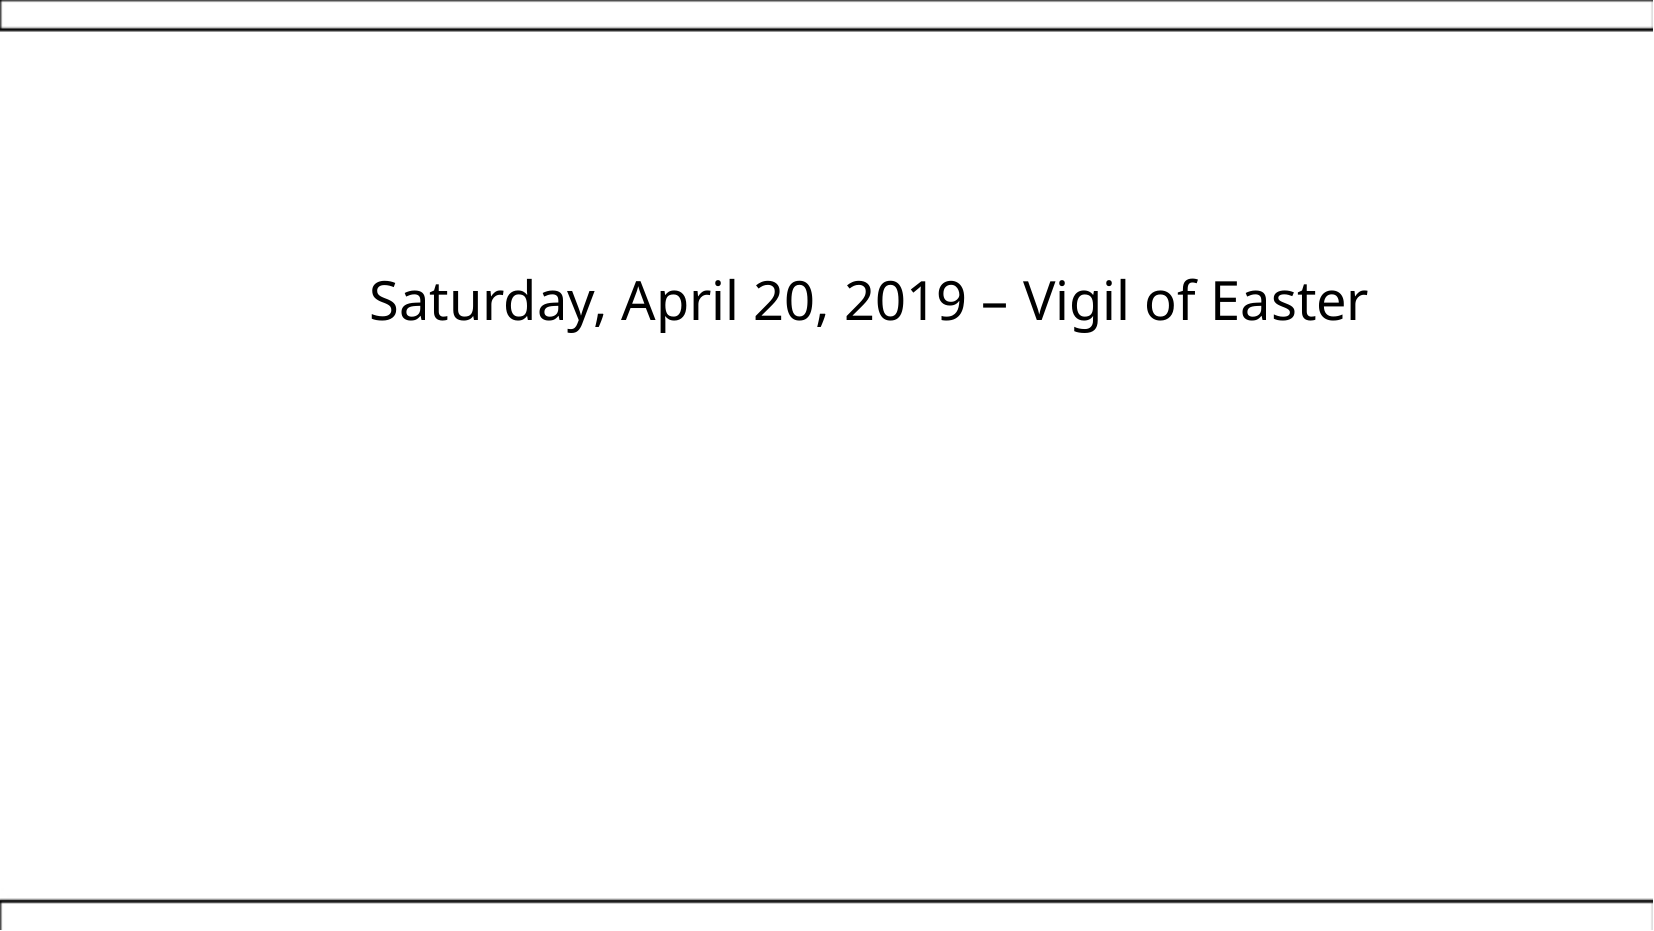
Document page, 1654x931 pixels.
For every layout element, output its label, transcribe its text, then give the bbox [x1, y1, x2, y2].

text_box Saturday, April 20, 2019 – Vigil of Easter [330, 255, 1411, 376]
picture [0, 0, 1653, 930]
